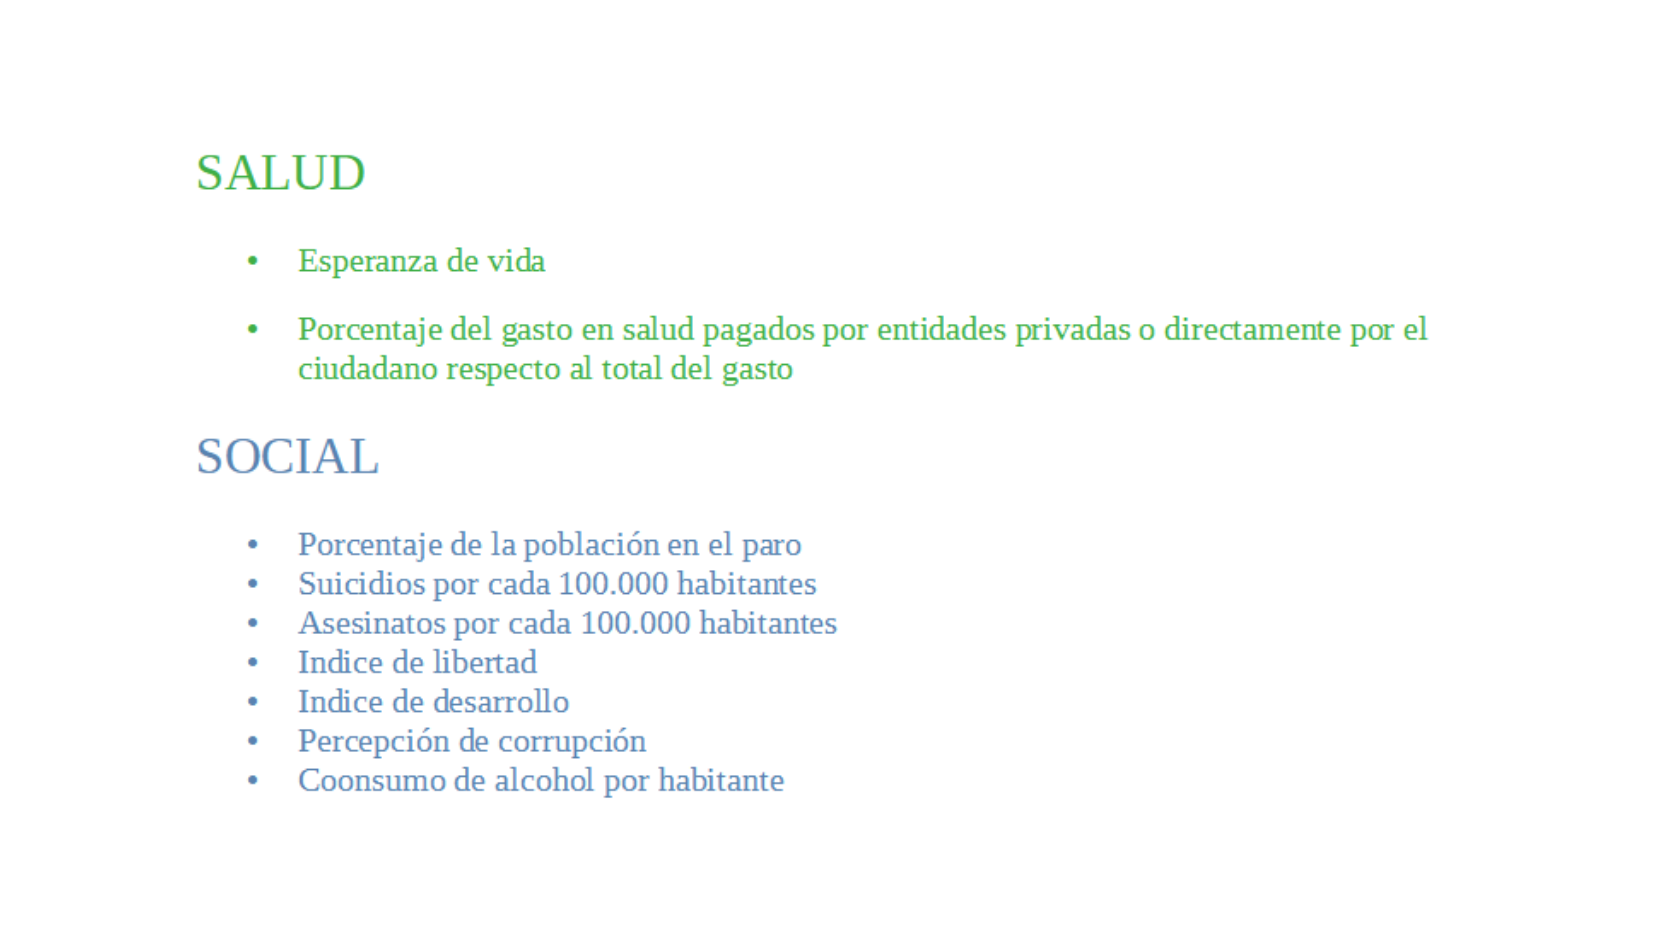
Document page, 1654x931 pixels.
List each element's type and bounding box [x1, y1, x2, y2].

picture [177, 147, 1453, 811]
